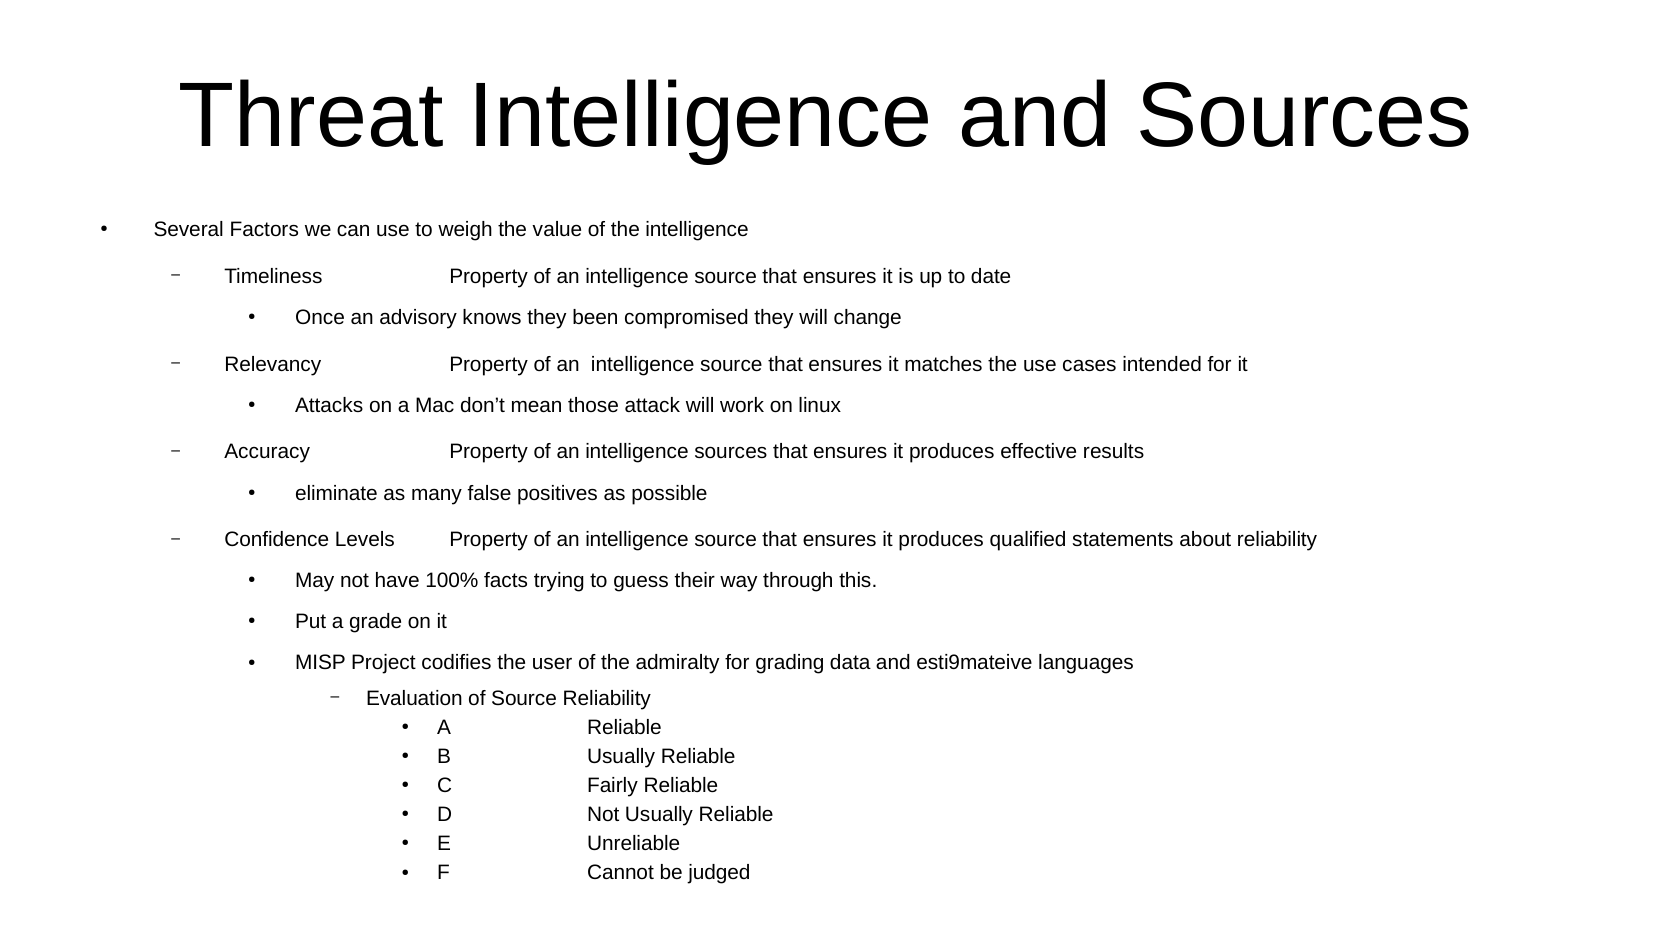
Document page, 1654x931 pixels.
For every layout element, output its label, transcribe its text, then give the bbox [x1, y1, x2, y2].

title Threat Intelligence and Sources [82, 37, 1571, 193]
list Several Factors we can use to weigh the value of the intelligence Timeliness Property of an intelligence source that ensures it is up to date Once an advisory knows they been compromised they will change Relevancy Property of an intelligence source that ensures it matches the use cases intended for it Attacks on a Mac don’t mean those attack will work on linux Accuracy Property of an intelligence sources that ensures it produces effective results eliminate as many false positives as possible Confidence Levels Property of an intelligence source that ensures it produces qualified statements about reliability May not have 100% facts trying to guess their way through this. Put a grade on it MISP Project codifies the user of the admiralty for grading data and esti9mateive languages Evaluation of Source Reliability A Reliable B Usually Reliable C Fairly Reliable D Not Usually Reliable E Unreliable F Cannot be judged [82, 217, 1636, 916]
